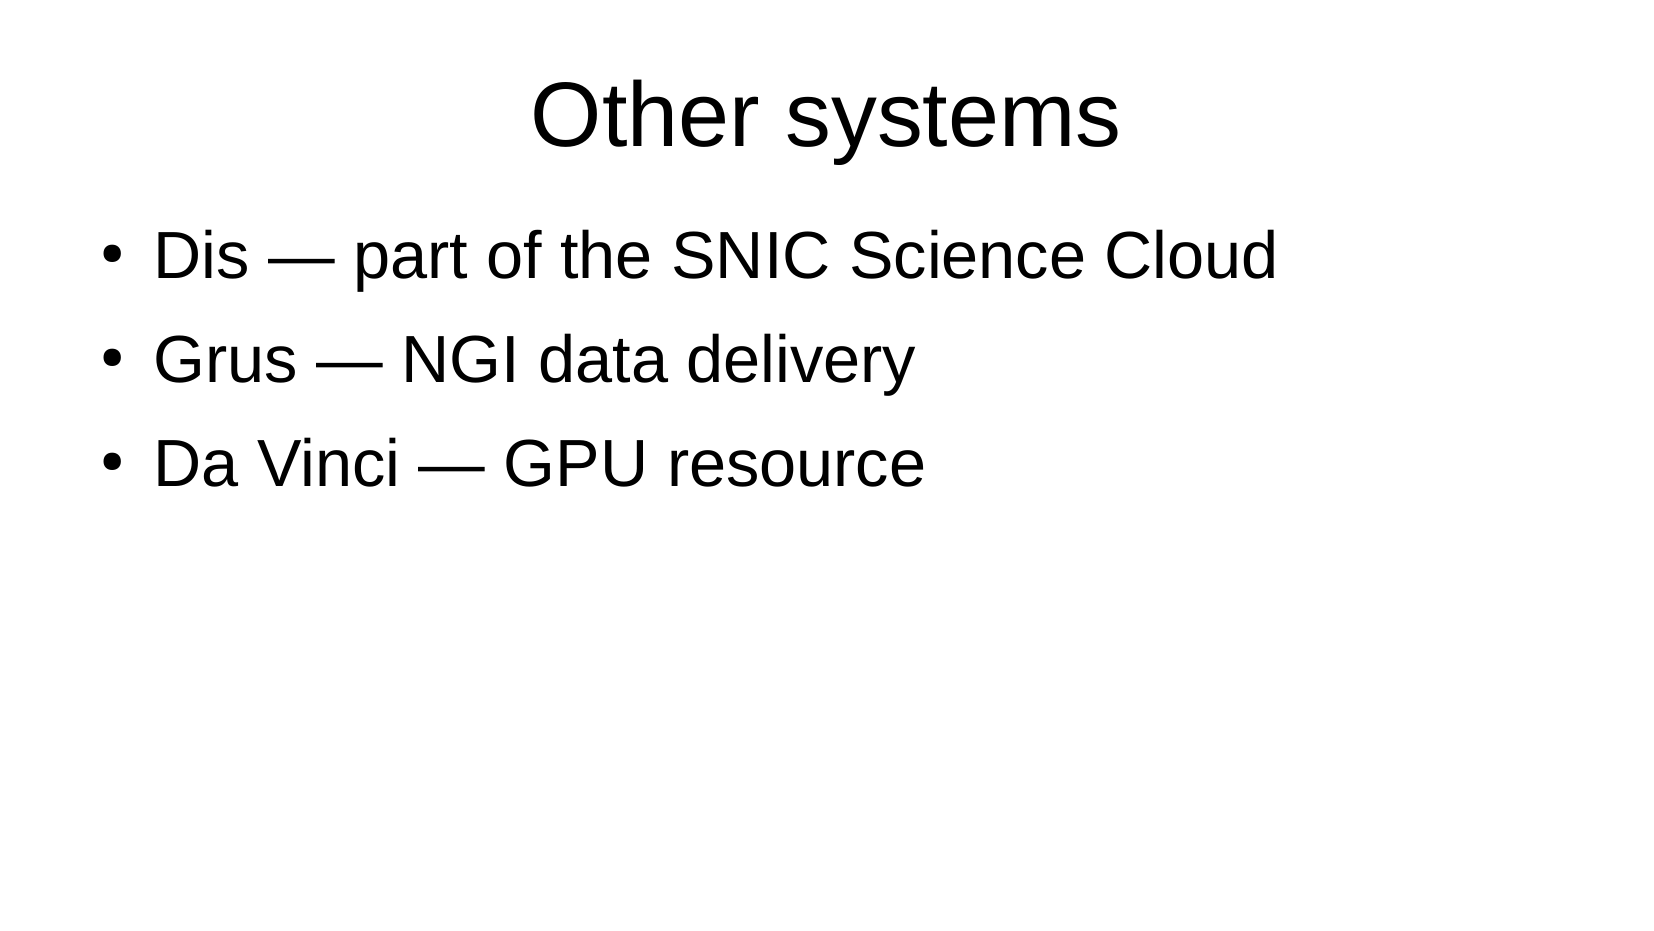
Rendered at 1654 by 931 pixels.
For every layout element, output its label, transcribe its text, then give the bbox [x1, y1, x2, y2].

list Dis — part of the SNIC Science Cloud Grus — NGI data delivery Da Vinci — GPU resource [82, 217, 1571, 758]
title Other systems [82, 37, 1571, 193]
